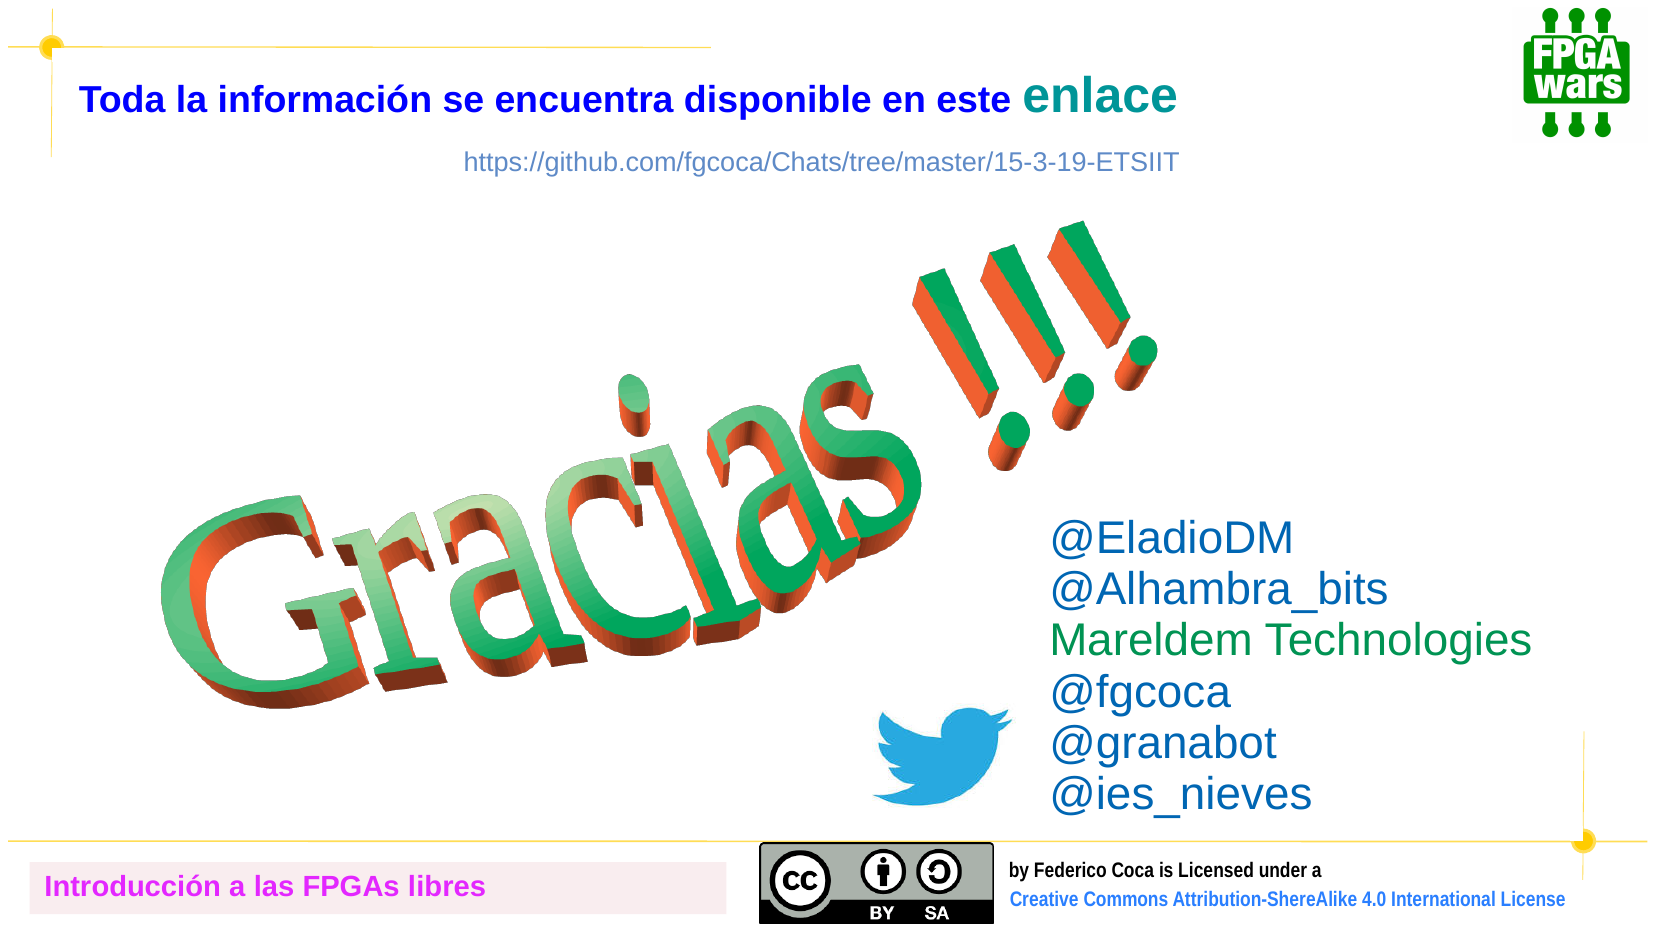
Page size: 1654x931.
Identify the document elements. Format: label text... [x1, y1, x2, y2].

text_box https://github.com/fgcoca/Chats/tree/master/15-3-19-ETSIIT [448, 139, 1205, 197]
text_box @EladioDM @Alhambra_bits Mareldem Technologies @fgcoca @granabot @ies_nieves [1034, 504, 1577, 827]
picture [1512, 7, 1648, 143]
text_box Introducción a las FPGAs libres [29, 862, 727, 915]
picture [856, 703, 1031, 810]
text_box Toda la información se encuentra disponible en este enlace [63, 59, 1411, 131]
